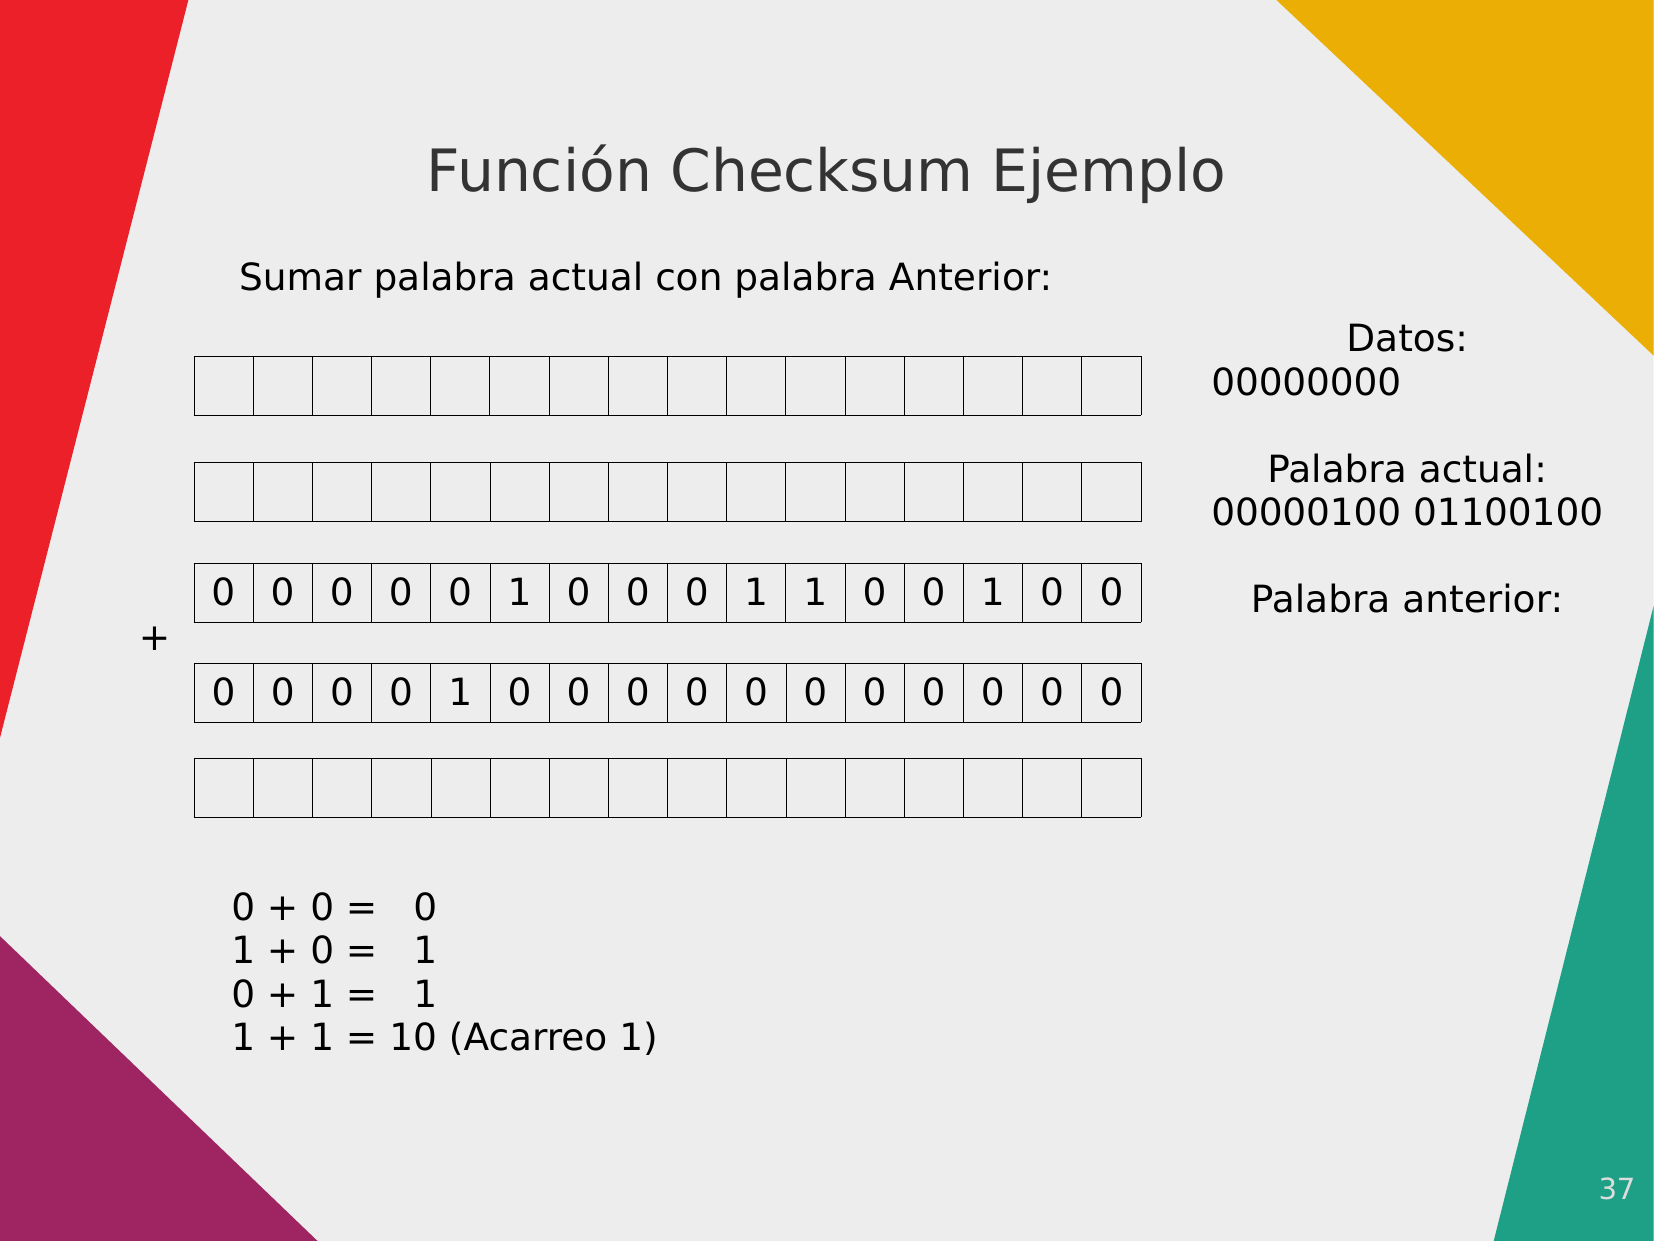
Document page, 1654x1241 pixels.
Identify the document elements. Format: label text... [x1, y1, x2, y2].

table_header 1 [964, 564, 1022, 622]
table_header [550, 357, 608, 415]
table_header [846, 463, 904, 521]
table_header [195, 463, 253, 521]
table_header [964, 759, 1022, 817]
text_box Datos: 00000000 Palabra actual: 00000100 01100100 Palabra anterior: [1196, 309, 1619, 977]
table_header [313, 357, 371, 415]
title Función Checksum Ejemplo [114, 73, 1539, 271]
table_header 0 [787, 664, 845, 722]
table_header [550, 759, 608, 817]
table_header 0 [550, 664, 608, 722]
table_header [727, 463, 785, 521]
table_header [1023, 759, 1081, 817]
table_header 0 [491, 664, 549, 722]
table_header [254, 759, 312, 817]
table_header [846, 357, 904, 415]
text_box 0 + 0 = 0 1 + 0 = 1 0 + 1 = 1 1 + 1 = 10 (Acarreo 1) [216, 877, 674, 1067]
table_header [786, 463, 845, 521]
table_header 0 [431, 564, 490, 622]
table_header 0 [846, 564, 904, 622]
table_header [313, 759, 371, 817]
table_header [254, 357, 312, 415]
table_header [1082, 463, 1141, 521]
table_header [846, 759, 904, 817]
table_header 0 [313, 564, 371, 622]
table_header [431, 463, 490, 521]
table_header [372, 759, 431, 817]
table_header [372, 357, 430, 415]
table_header [491, 759, 549, 817]
table_header 0 [1082, 564, 1141, 622]
table_header 0 [372, 664, 430, 722]
table_header [787, 759, 845, 817]
table_header 0 [668, 564, 726, 622]
table_header [905, 759, 963, 817]
table_header [727, 357, 785, 415]
table_header [609, 759, 667, 817]
table_header [195, 357, 253, 415]
table_header [550, 463, 608, 521]
table_header [372, 463, 430, 521]
table_header 0 [195, 564, 253, 622]
table_header [490, 357, 549, 415]
table_header [786, 357, 845, 415]
table_header [1082, 357, 1141, 415]
table_header 0 [846, 664, 904, 722]
table_header 0 [550, 564, 608, 622]
table_header 0 [1023, 564, 1081, 622]
table_header [1023, 463, 1081, 521]
table_header [431, 357, 489, 415]
table_header [668, 357, 726, 415]
table_header 0 [1082, 664, 1141, 722]
table_header 0 [905, 564, 963, 622]
table_header [668, 759, 726, 817]
table_header 0 [905, 664, 963, 722]
table_header [1082, 759, 1141, 817]
text_box Sumar palabra actual con palabra Anterior: [224, 248, 1069, 307]
table_header 0 [254, 664, 312, 722]
table_header 1 [786, 564, 845, 622]
table_header 0 [727, 664, 786, 722]
table_header 1 [491, 564, 549, 622]
table_header [609, 357, 667, 415]
table_header [313, 463, 371, 521]
text_box + [124, 608, 186, 667]
table_header [905, 463, 963, 521]
table_header 0 [609, 664, 667, 722]
table_header [964, 357, 1022, 415]
table_header [491, 463, 549, 521]
table_header [905, 357, 963, 415]
table_header 1 [431, 664, 490, 722]
table_header [1023, 357, 1081, 415]
table_header 0 [372, 564, 430, 622]
table_header [432, 759, 490, 817]
table_header 0 [195, 664, 253, 722]
table_header [668, 463, 726, 521]
table_header 1 [727, 564, 785, 622]
table_header 0 [964, 664, 1022, 722]
table_header 0 [1023, 664, 1081, 722]
table_header 0 [313, 664, 371, 722]
table_header [254, 463, 312, 521]
table_header 0 [609, 564, 667, 622]
table_header [727, 759, 786, 817]
table_header 0 [254, 564, 312, 622]
table_header [964, 463, 1022, 521]
table_header [609, 463, 667, 521]
table_header 0 [668, 664, 726, 722]
table_header [195, 759, 253, 817]
